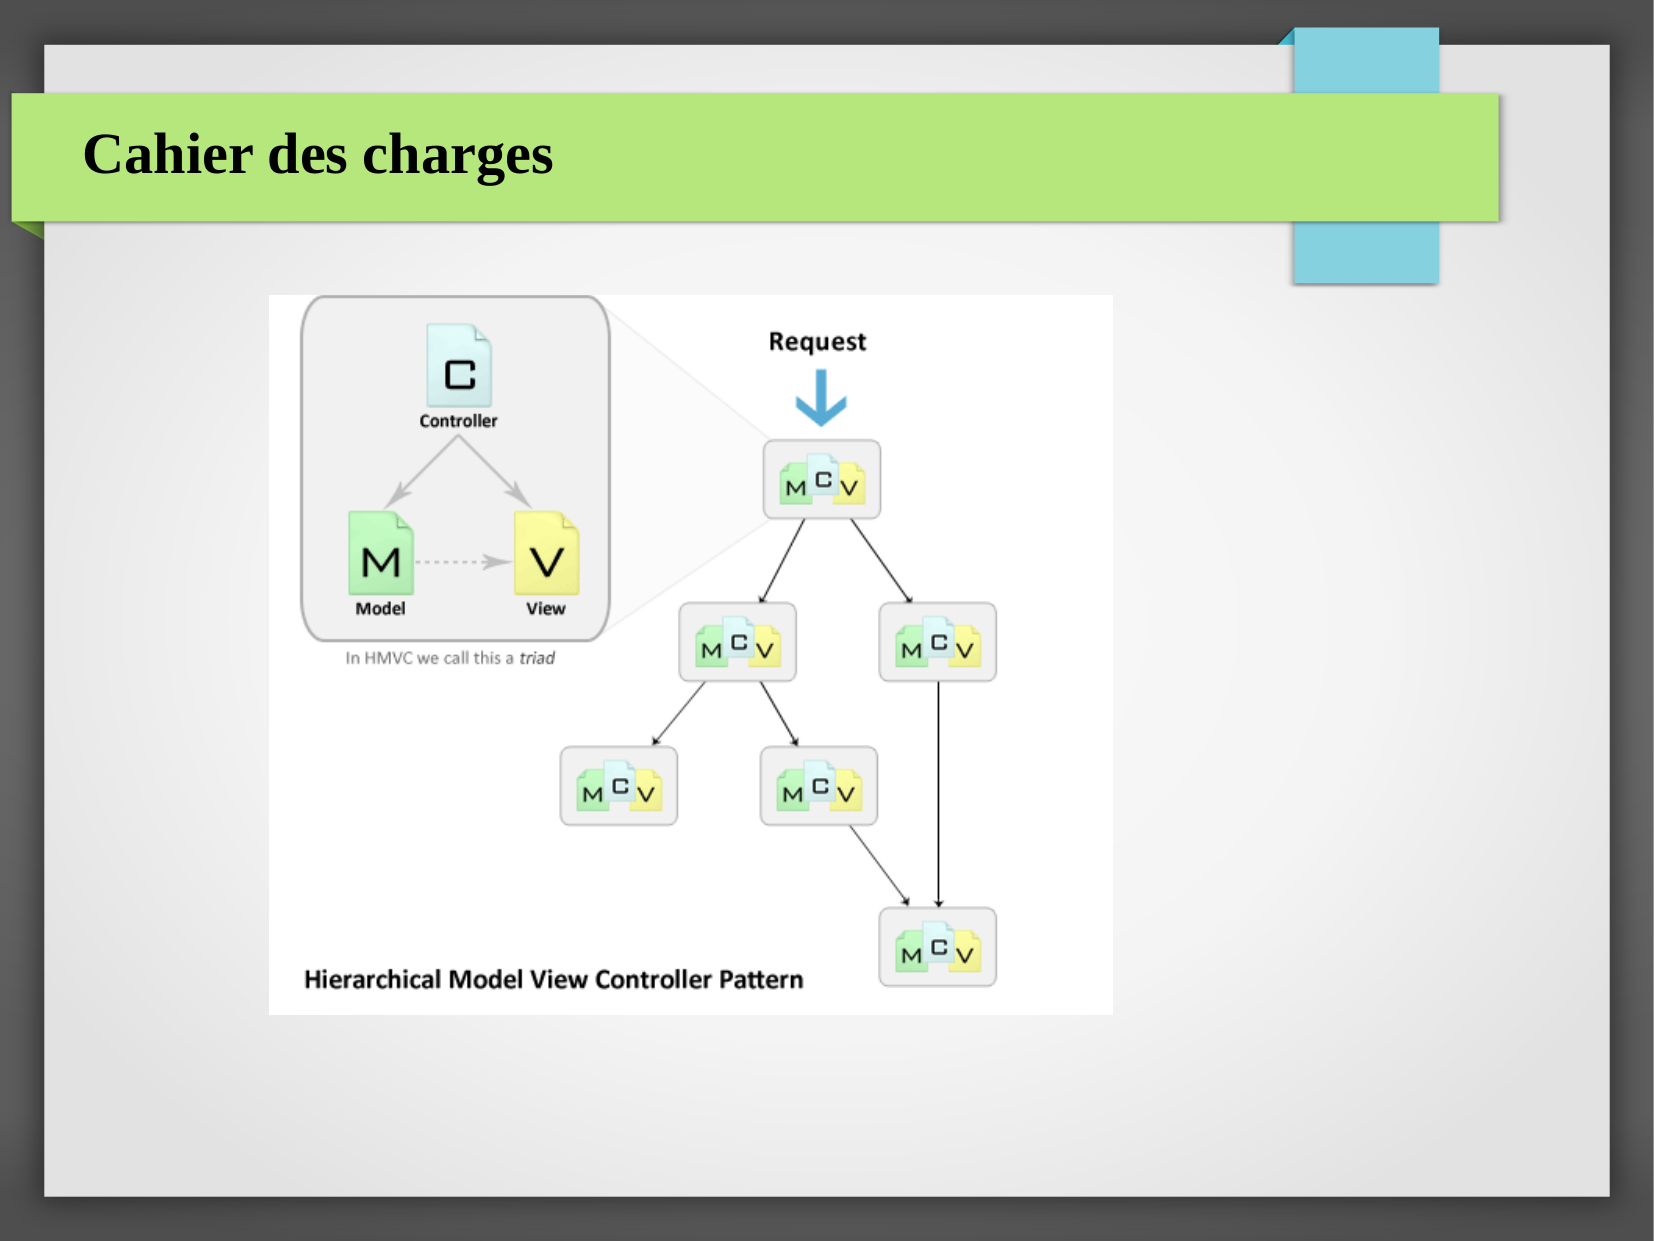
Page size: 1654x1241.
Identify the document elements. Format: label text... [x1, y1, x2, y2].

list [259, 295, 1123, 1015]
picture [0, 0, 1654, 1241]
title Cahier des charges [82, 94, 1264, 213]
